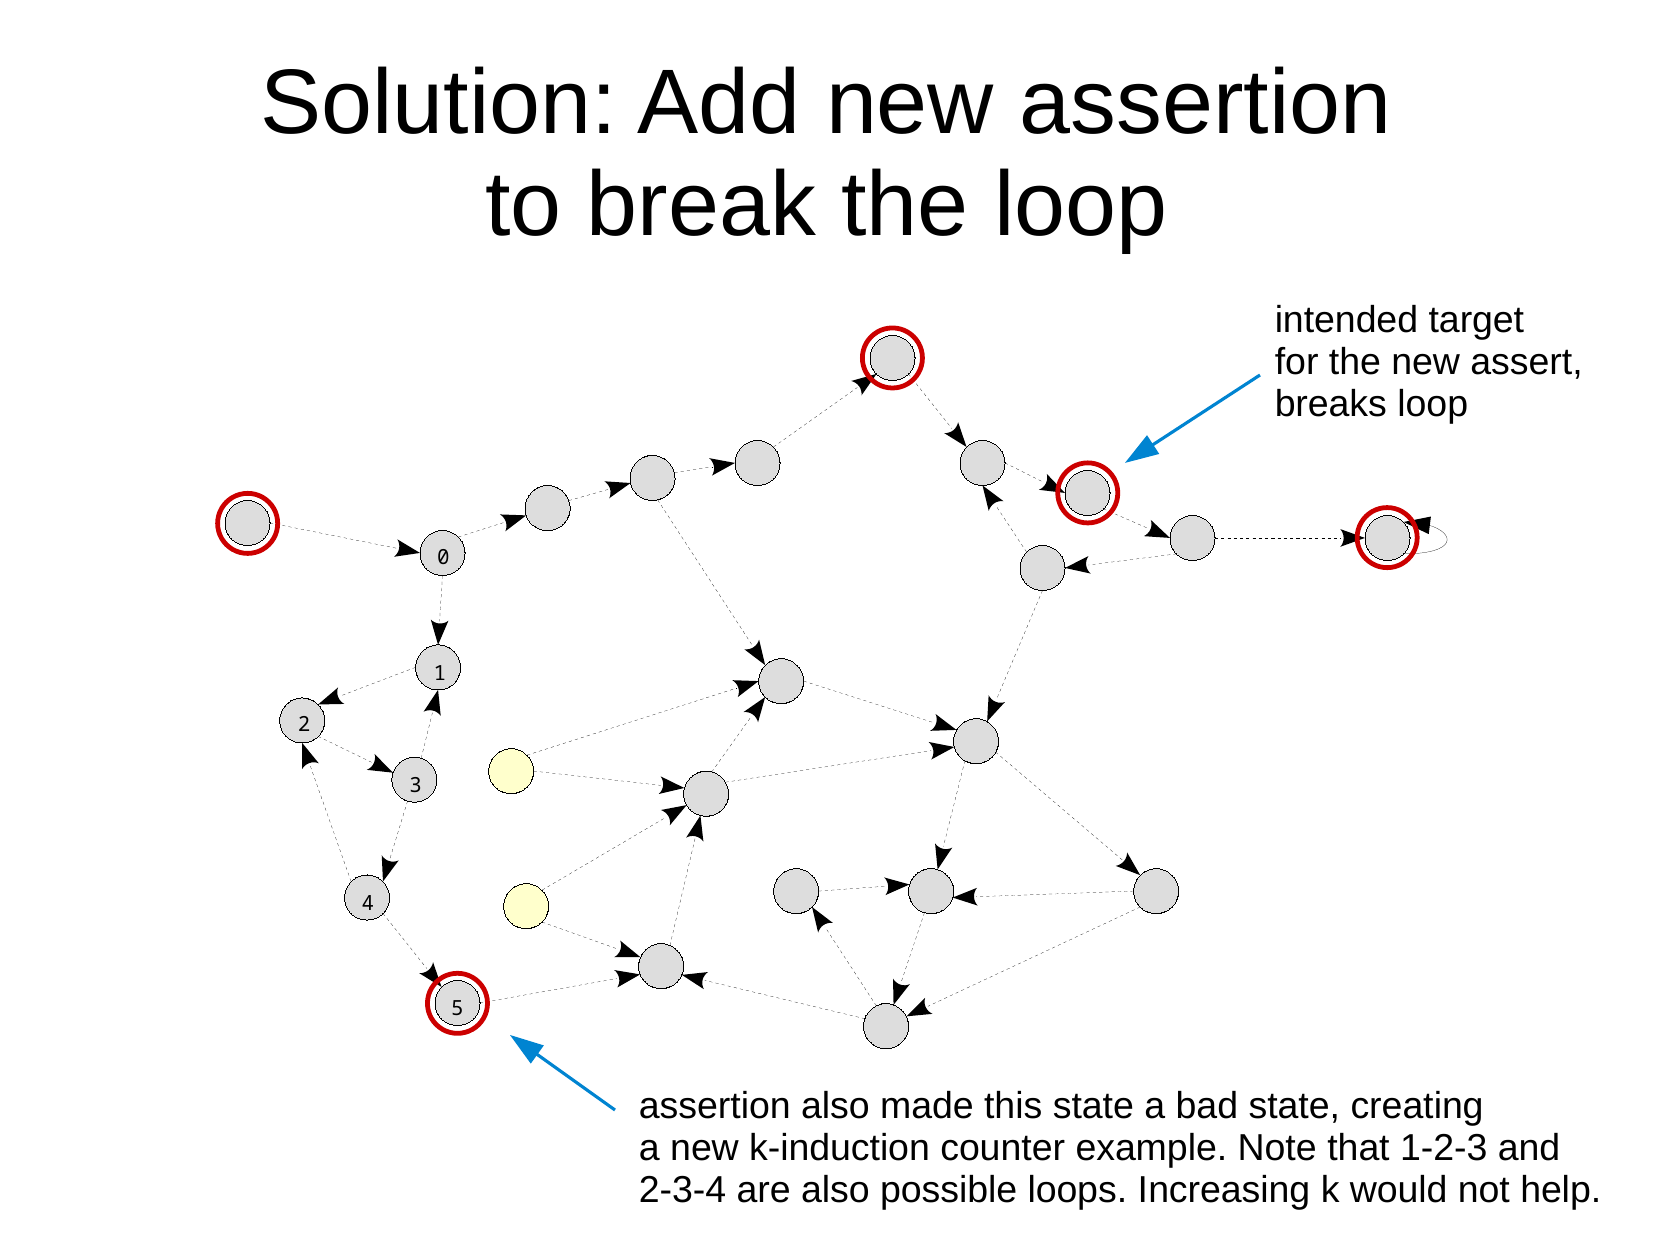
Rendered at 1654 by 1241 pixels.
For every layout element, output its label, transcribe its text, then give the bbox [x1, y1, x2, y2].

text_box 4 [314, 880, 422, 921]
text_box [638, 943, 684, 989]
text_box intended target for the new assert, breaks loop [1260, 291, 1621, 442]
title Solution: Add new assertion to break the loop [82, 49, 1571, 257]
text_box [960, 440, 1005, 486]
text_box [908, 868, 954, 914]
text_box [758, 658, 804, 704]
text_box [443, 980, 472, 985]
text_box assertion also made this state a bad state, creating a new k-induction counter example. Note that 1-2-3 and 2-3-4 are also possible loops. Increasing k would not help. [624, 1077, 1636, 1241]
text_box 3 [362, 762, 469, 803]
text_box [1170, 515, 1216, 561]
text_box [400, 757, 429, 762]
text_box [863, 1003, 909, 1049]
text_box [503, 883, 549, 929]
text_box [1020, 545, 1065, 591]
text_box [1365, 515, 1411, 561]
text_box 2 [250, 701, 358, 742]
text_box [525, 485, 571, 531]
text_box [953, 718, 999, 764]
text_box 1 [386, 651, 494, 691]
text_box [352, 874, 382, 880]
text_box [1065, 470, 1111, 516]
text_box [430, 530, 455, 534]
text_box [488, 748, 534, 794]
text_box [225, 500, 270, 546]
text_box 5 [404, 985, 511, 1026]
text_box [773, 868, 819, 914]
text_box [290, 697, 314, 701]
text_box [683, 771, 729, 817]
text_box 0 [389, 534, 497, 575]
text_box [1133, 868, 1179, 914]
text_box [735, 440, 781, 486]
text_box [422, 644, 454, 651]
text_box [630, 455, 676, 501]
text_box [870, 335, 916, 381]
